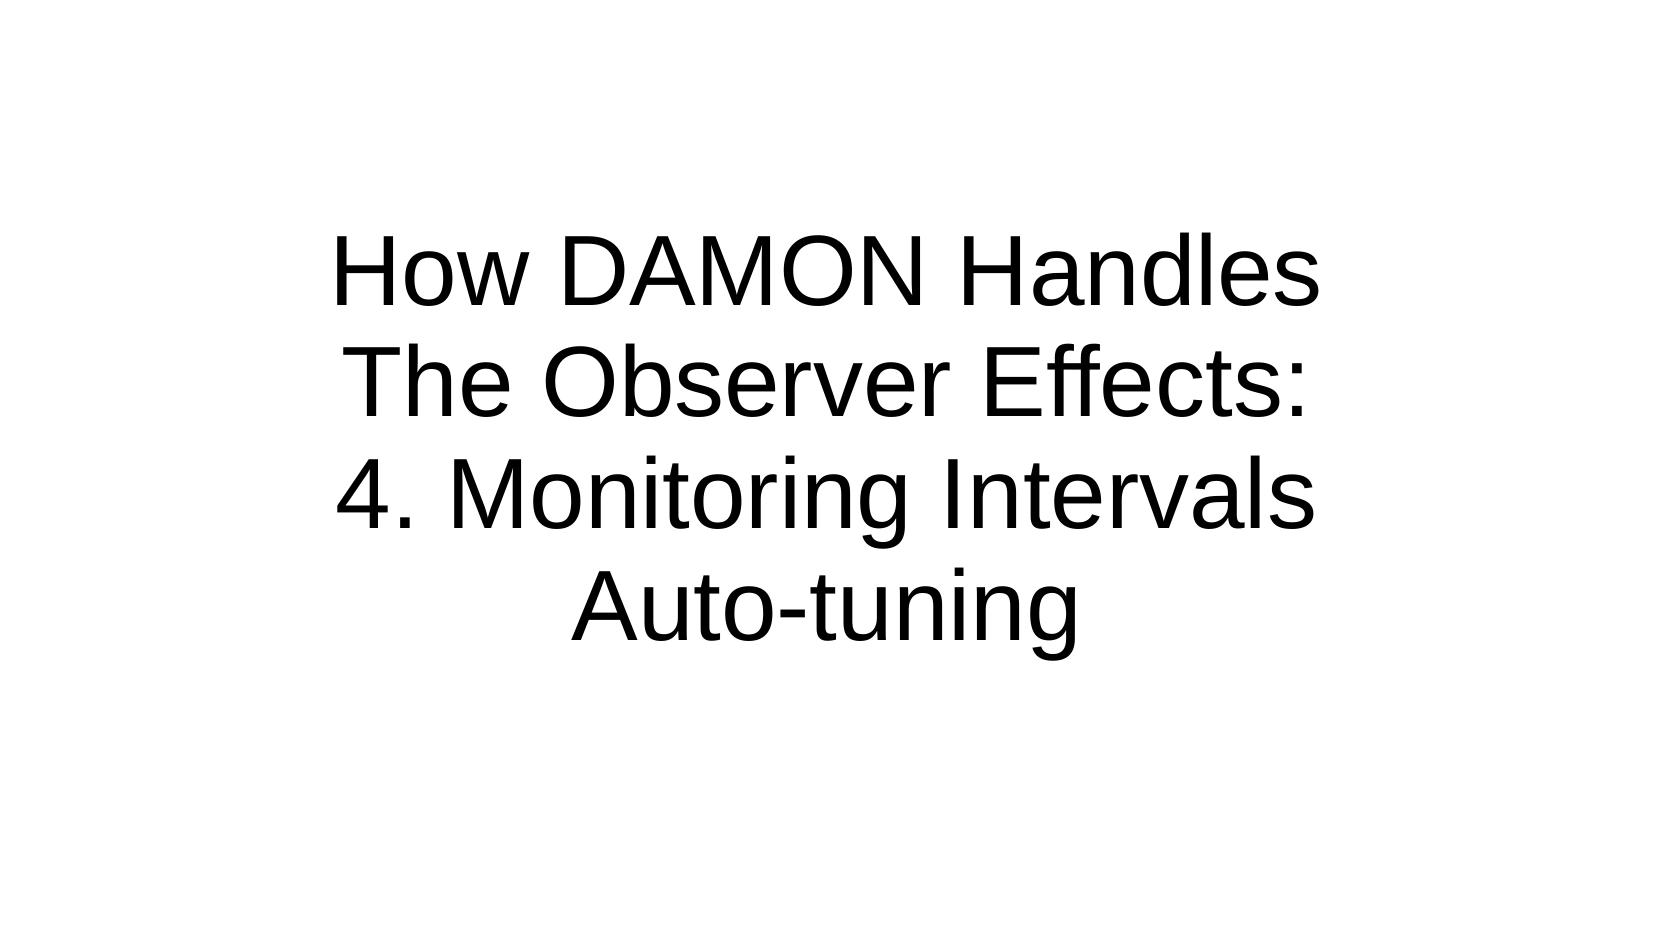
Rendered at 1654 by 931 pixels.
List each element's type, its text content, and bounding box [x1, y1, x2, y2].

text_box How DAMON Handles The Observer Effects: 4. Monitoring Intervals Auto-tuning [82, 108, 1571, 767]
